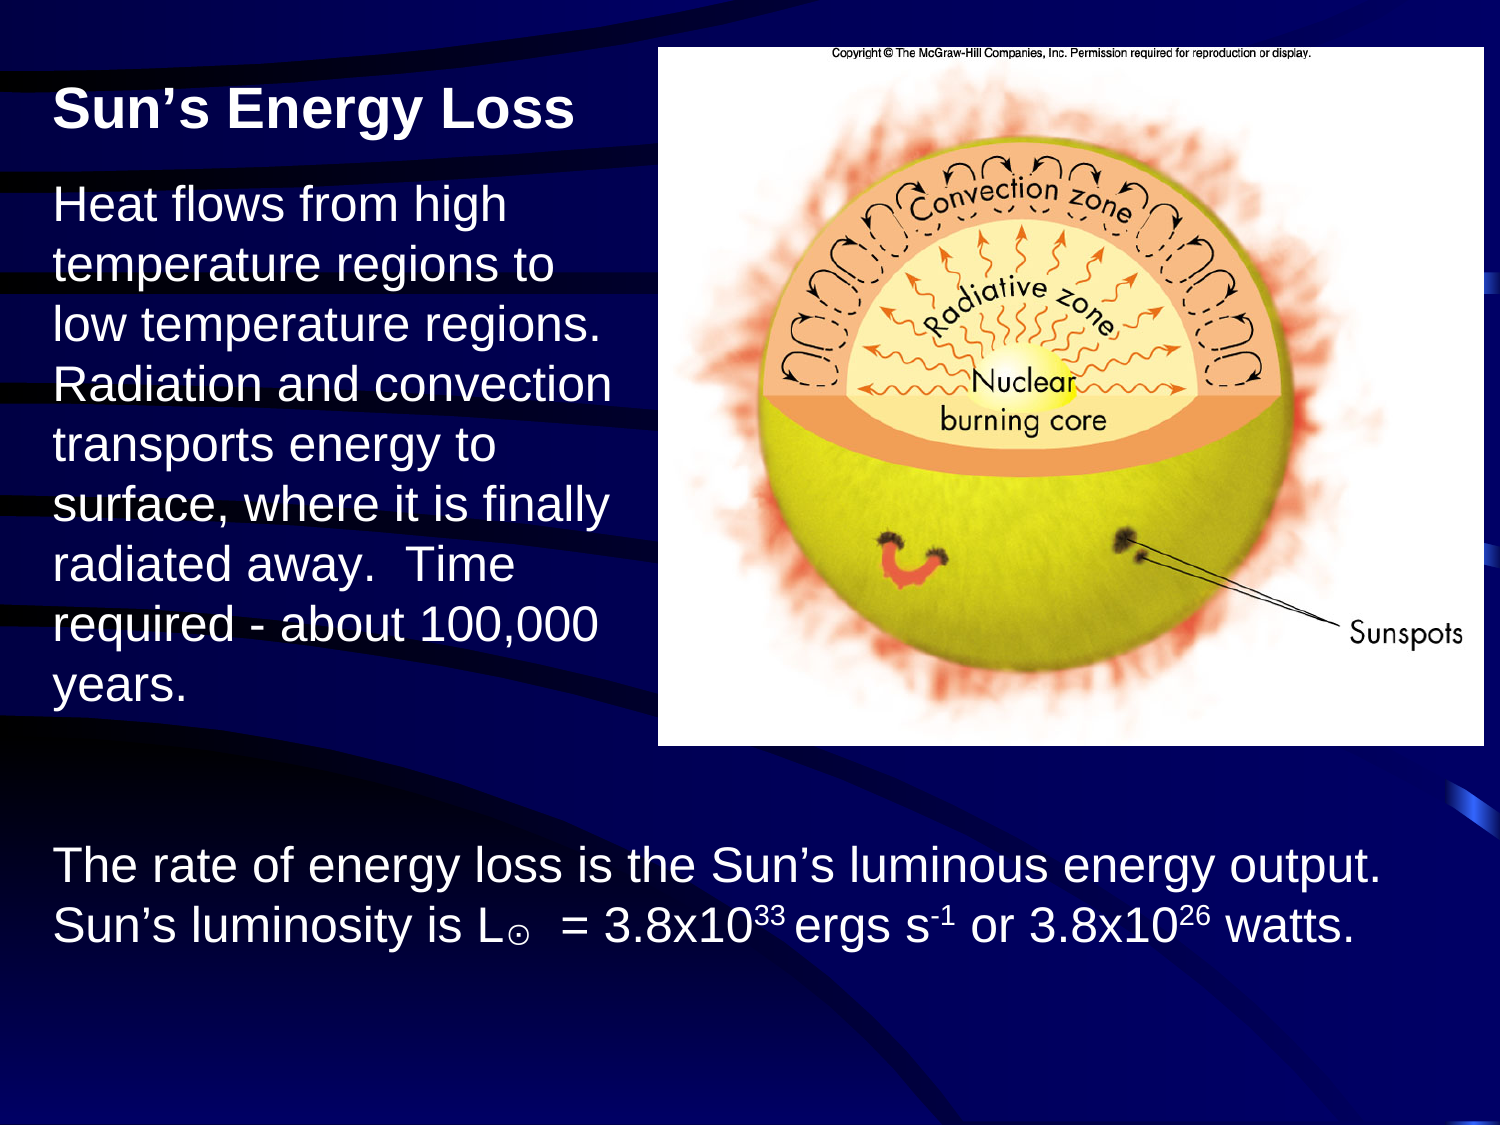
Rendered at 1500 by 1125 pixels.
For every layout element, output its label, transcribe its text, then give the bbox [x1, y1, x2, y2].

text_box The rate of energy loss is the Sun’s luminous energy output. Sun’s luminosity is L⊙ = 3.8x1033 ergs s-1 or 3.8x1026 watts. [37, 824, 1463, 961]
picture [658, 47, 1484, 746]
text_box Sun’s Energy Loss Heat flows from high temperature regions to low temperature regions. Radiation and convection transports energy to surface, where it is finally radiated away. Time required - about 100,000 years. [37, 62, 651, 719]
